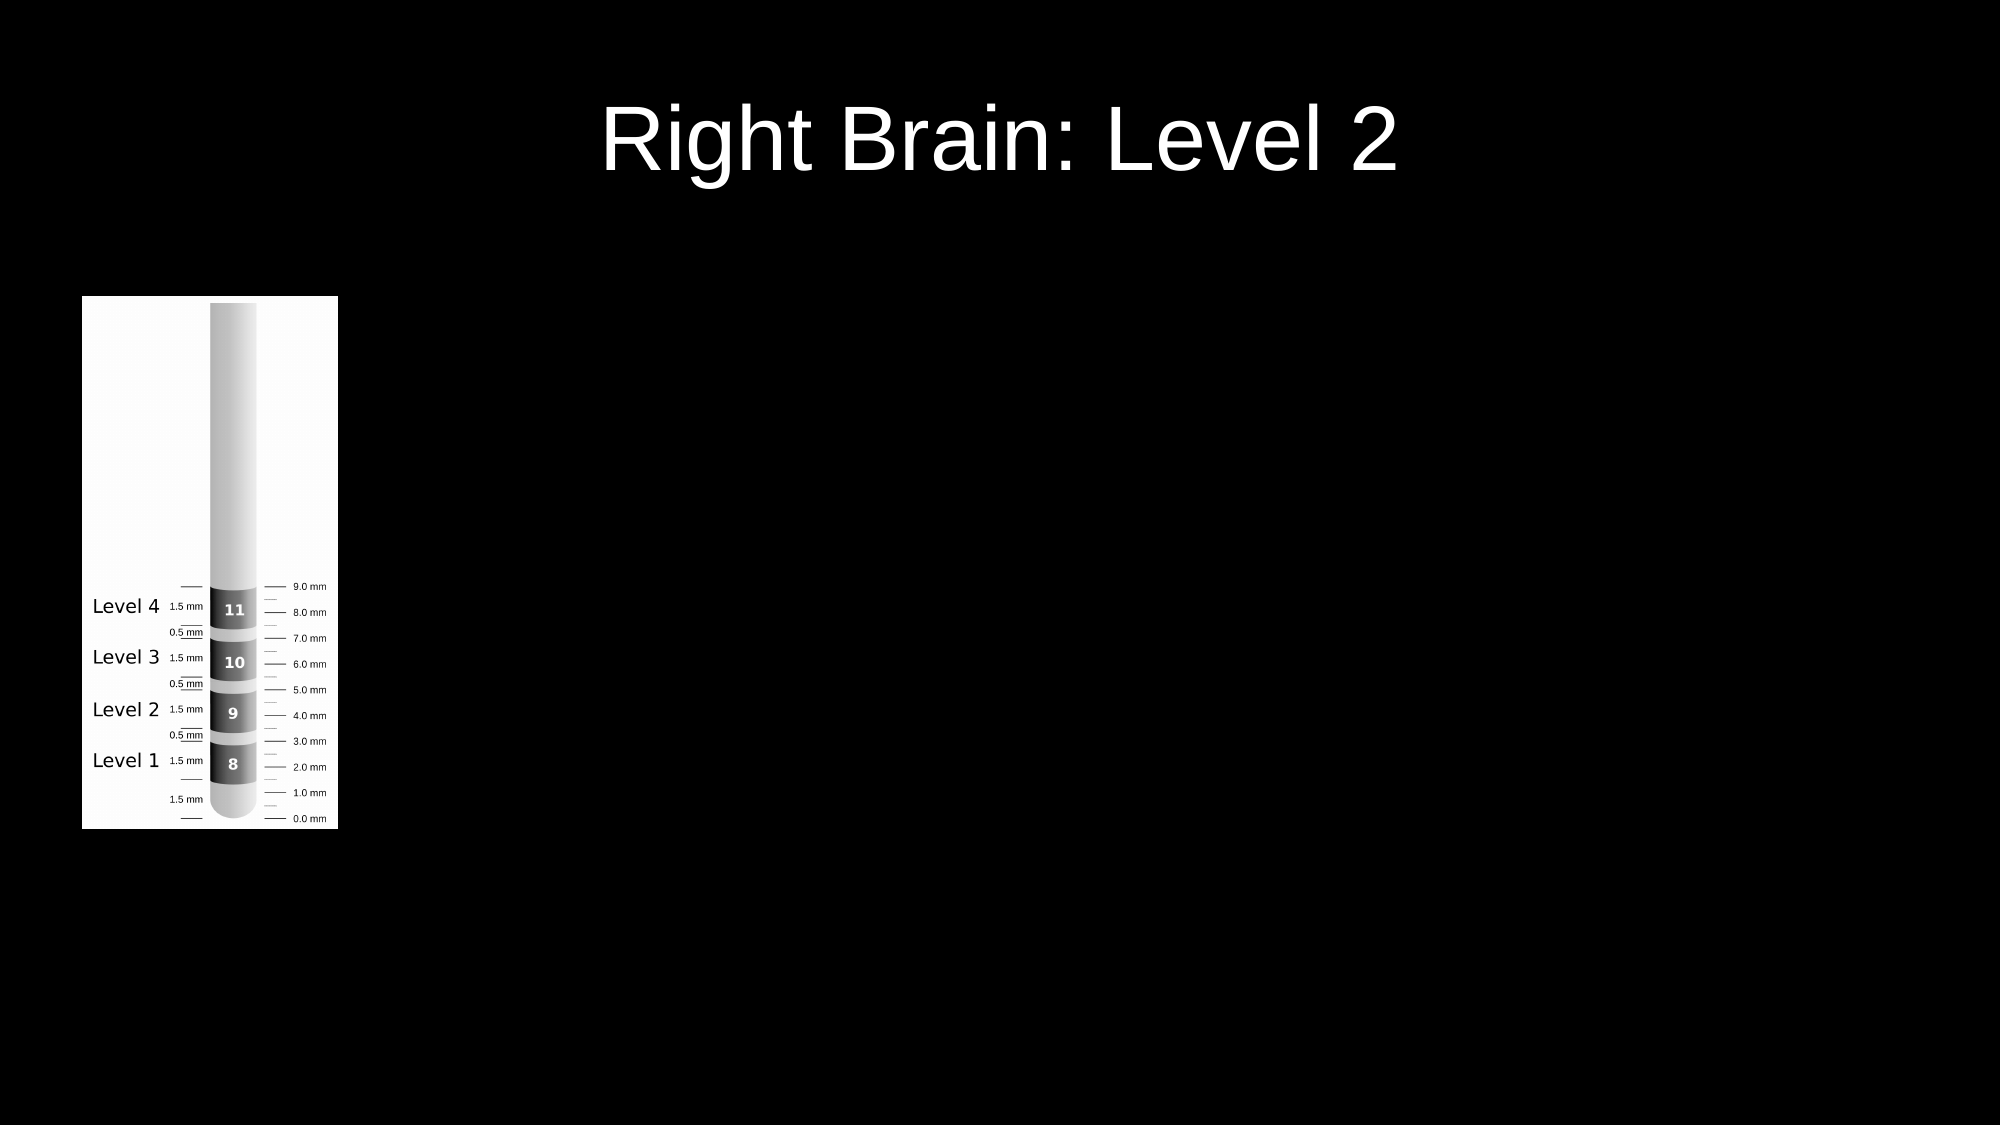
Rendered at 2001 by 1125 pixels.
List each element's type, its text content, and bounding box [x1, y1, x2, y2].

picture [82, 296, 338, 829]
title Right Brain: Level 2 [99, 44, 1900, 233]
